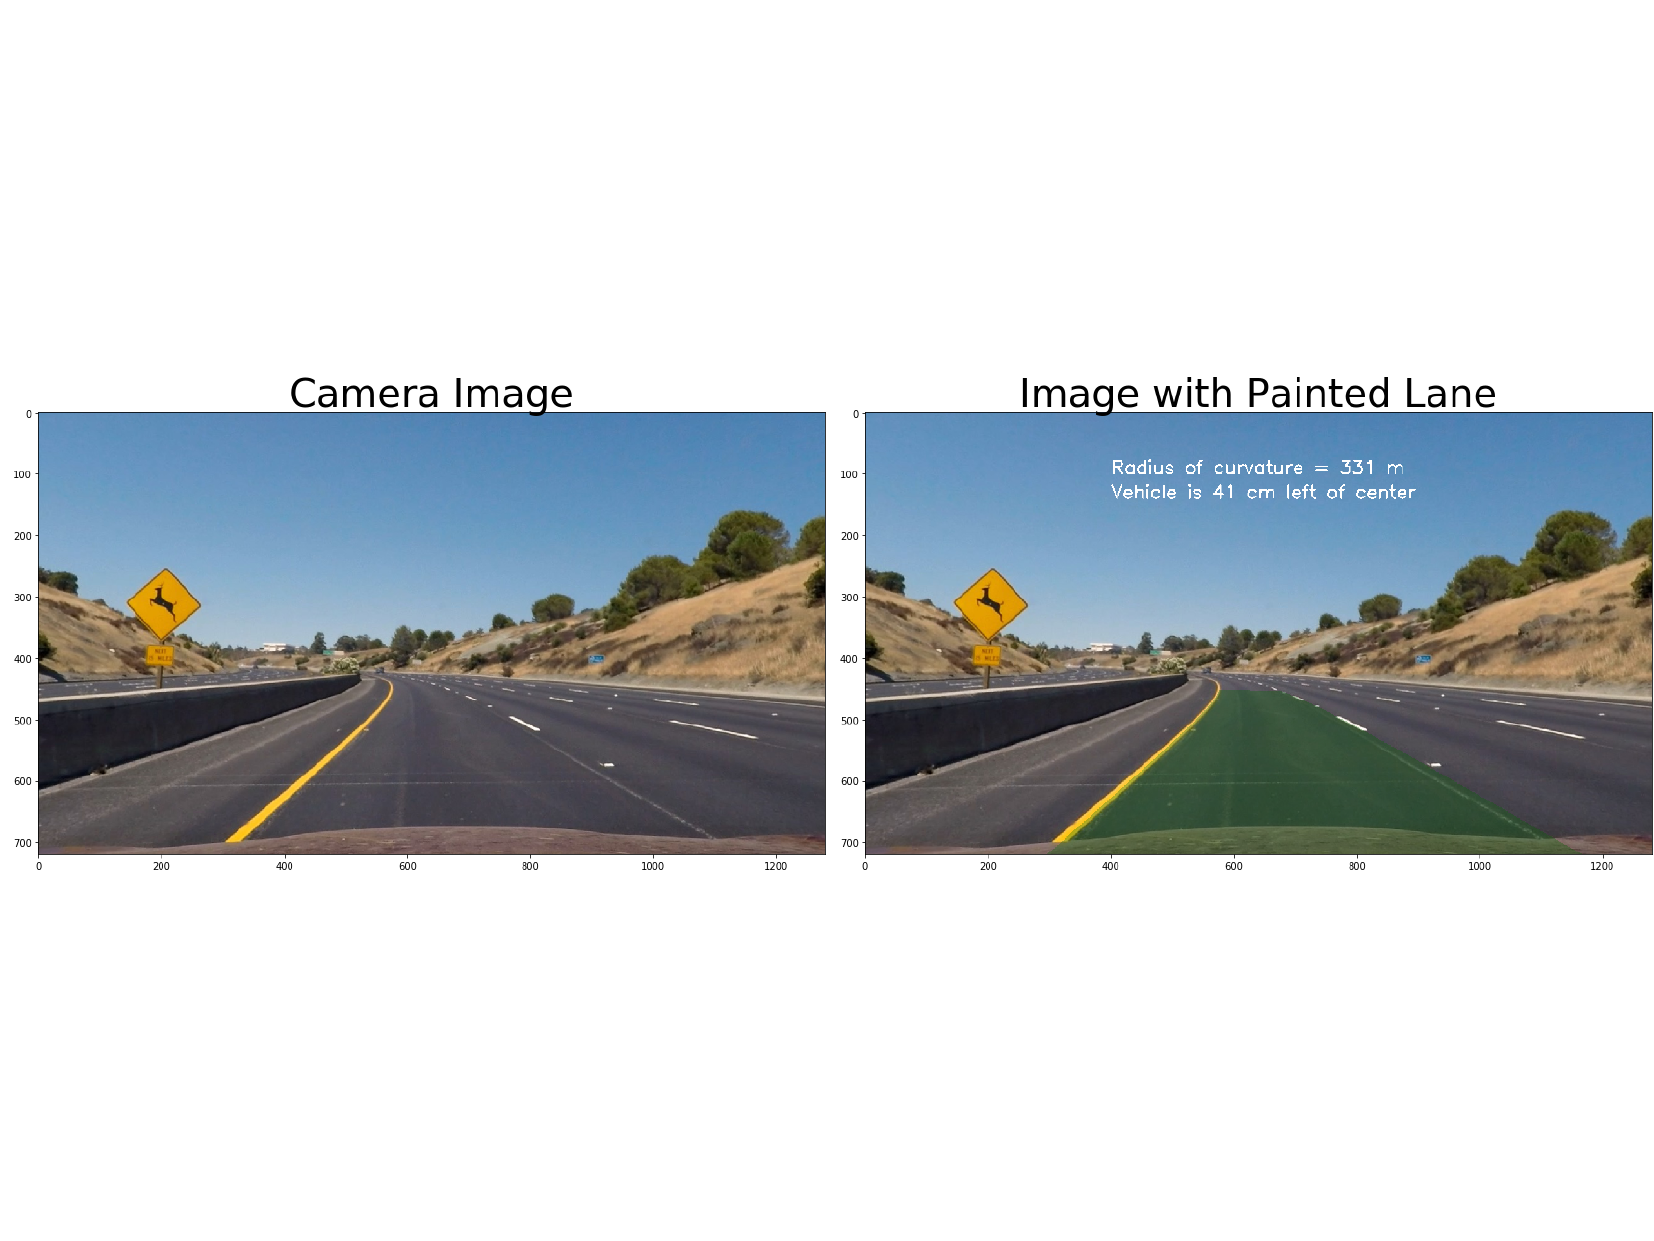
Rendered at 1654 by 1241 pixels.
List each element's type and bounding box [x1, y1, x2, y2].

picture [6, 370, 1654, 878]
